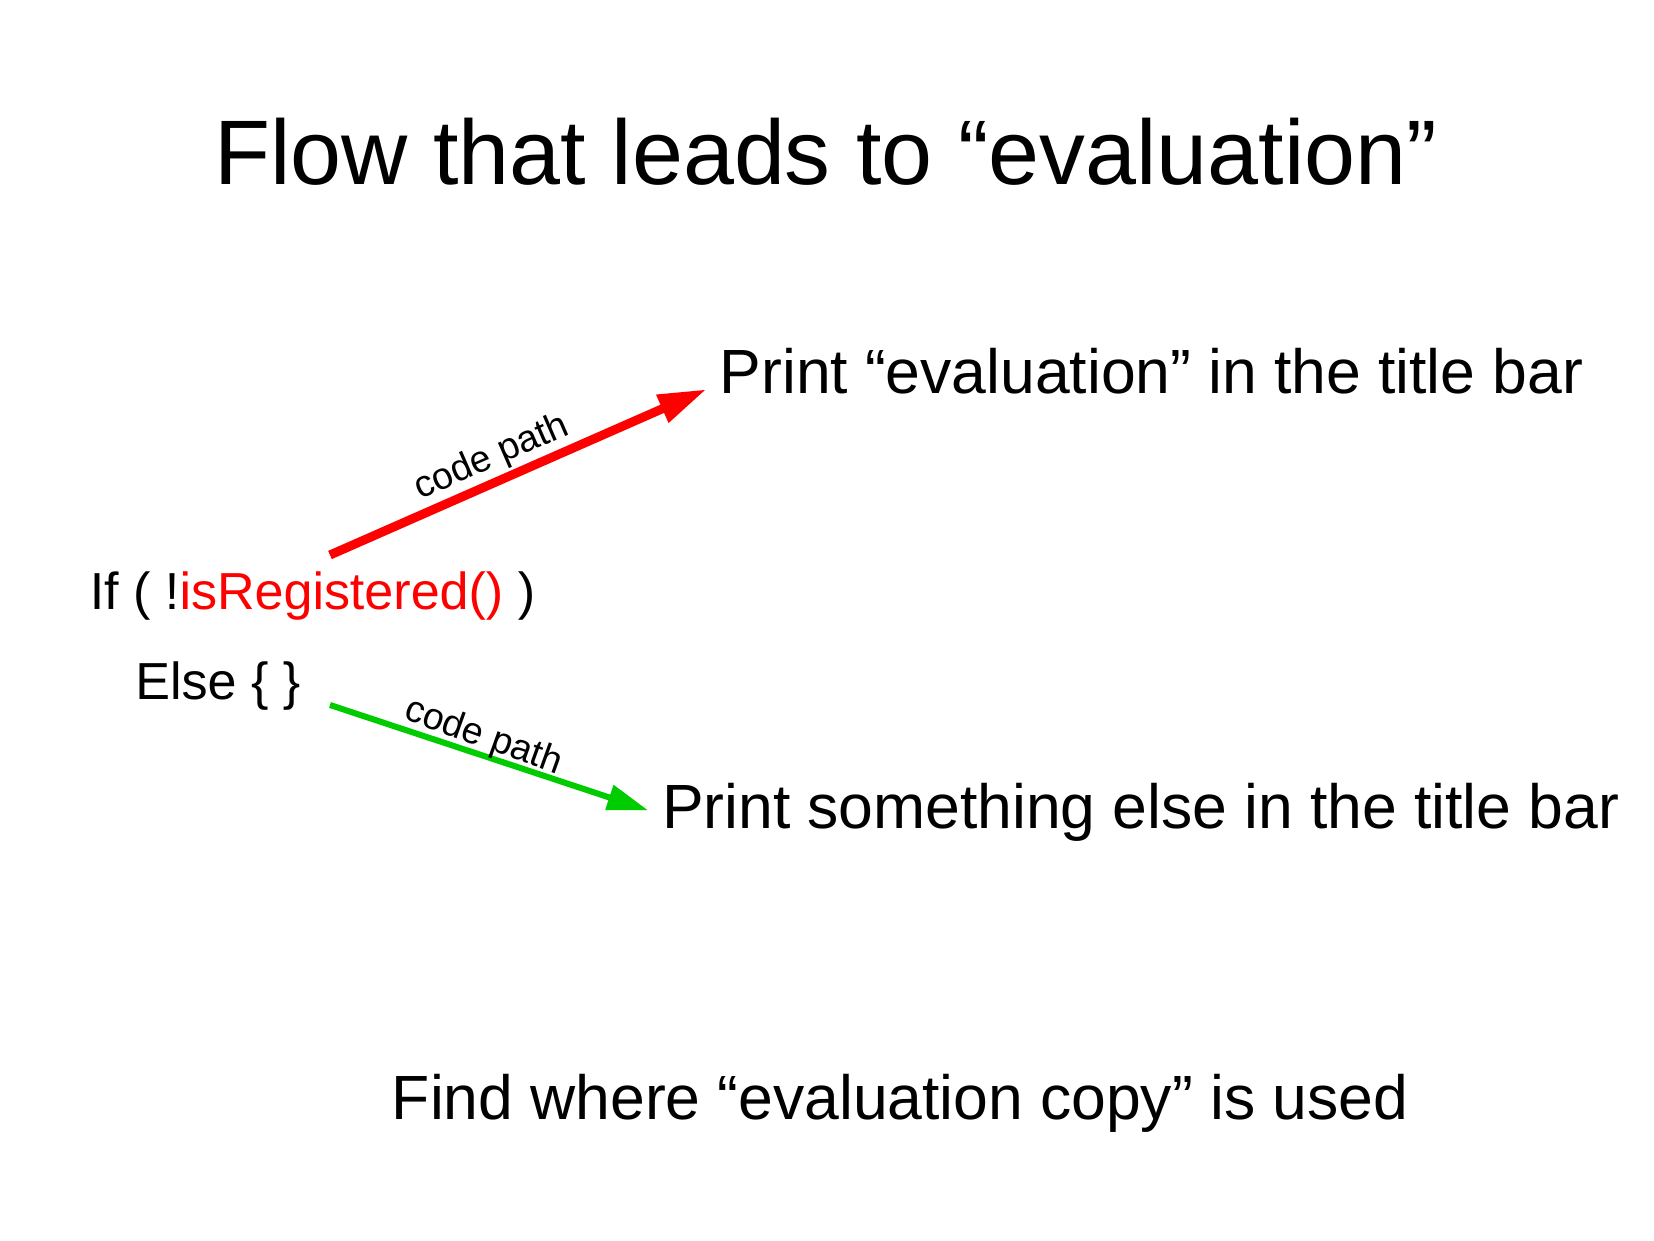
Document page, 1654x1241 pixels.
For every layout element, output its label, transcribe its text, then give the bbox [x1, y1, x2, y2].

text_box Find where “evaluation copy” is used [377, 1055, 1425, 1141]
text_box code path [383, 675, 586, 795]
text_box If ( !isRegistered() ) [75, 555, 585, 628]
text_box Print something else in the title bar [647, 765, 1636, 850]
text_box Else { } [120, 645, 316, 718]
text_box Print “evaluation” in the title bar [705, 330, 1599, 415]
title Flow that leads to “evaluation” [82, 49, 1571, 257]
text_box code path [390, 390, 591, 520]
